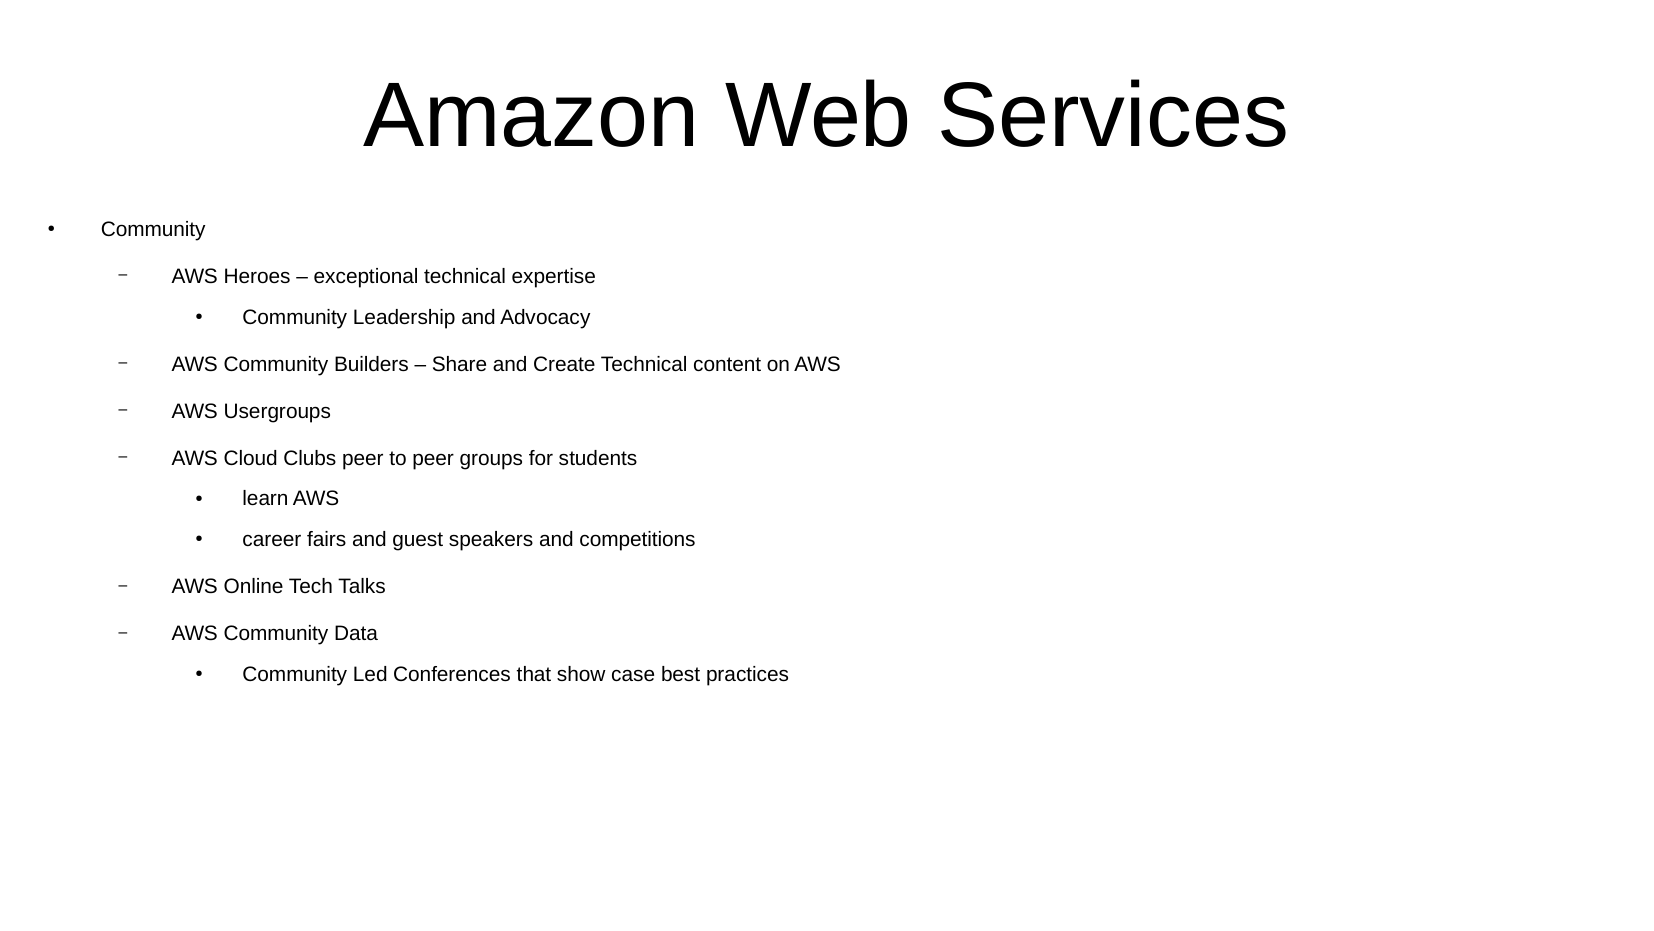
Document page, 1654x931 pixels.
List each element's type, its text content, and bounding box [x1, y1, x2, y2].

title Amazon Web Services [82, 37, 1571, 193]
list Community AWS Heroes – exceptional technical expertise Community Leadership and Advocacy AWS Community Builders – Share and Create Technical content on AWS AWS Usergroups AWS Cloud Clubs peer to peer groups for students learn AWS career fairs and guest speakers and competitions AWS Online Tech Talks AWS Community Data Community Led Conferences that show case best practices [30, 217, 1571, 901]
